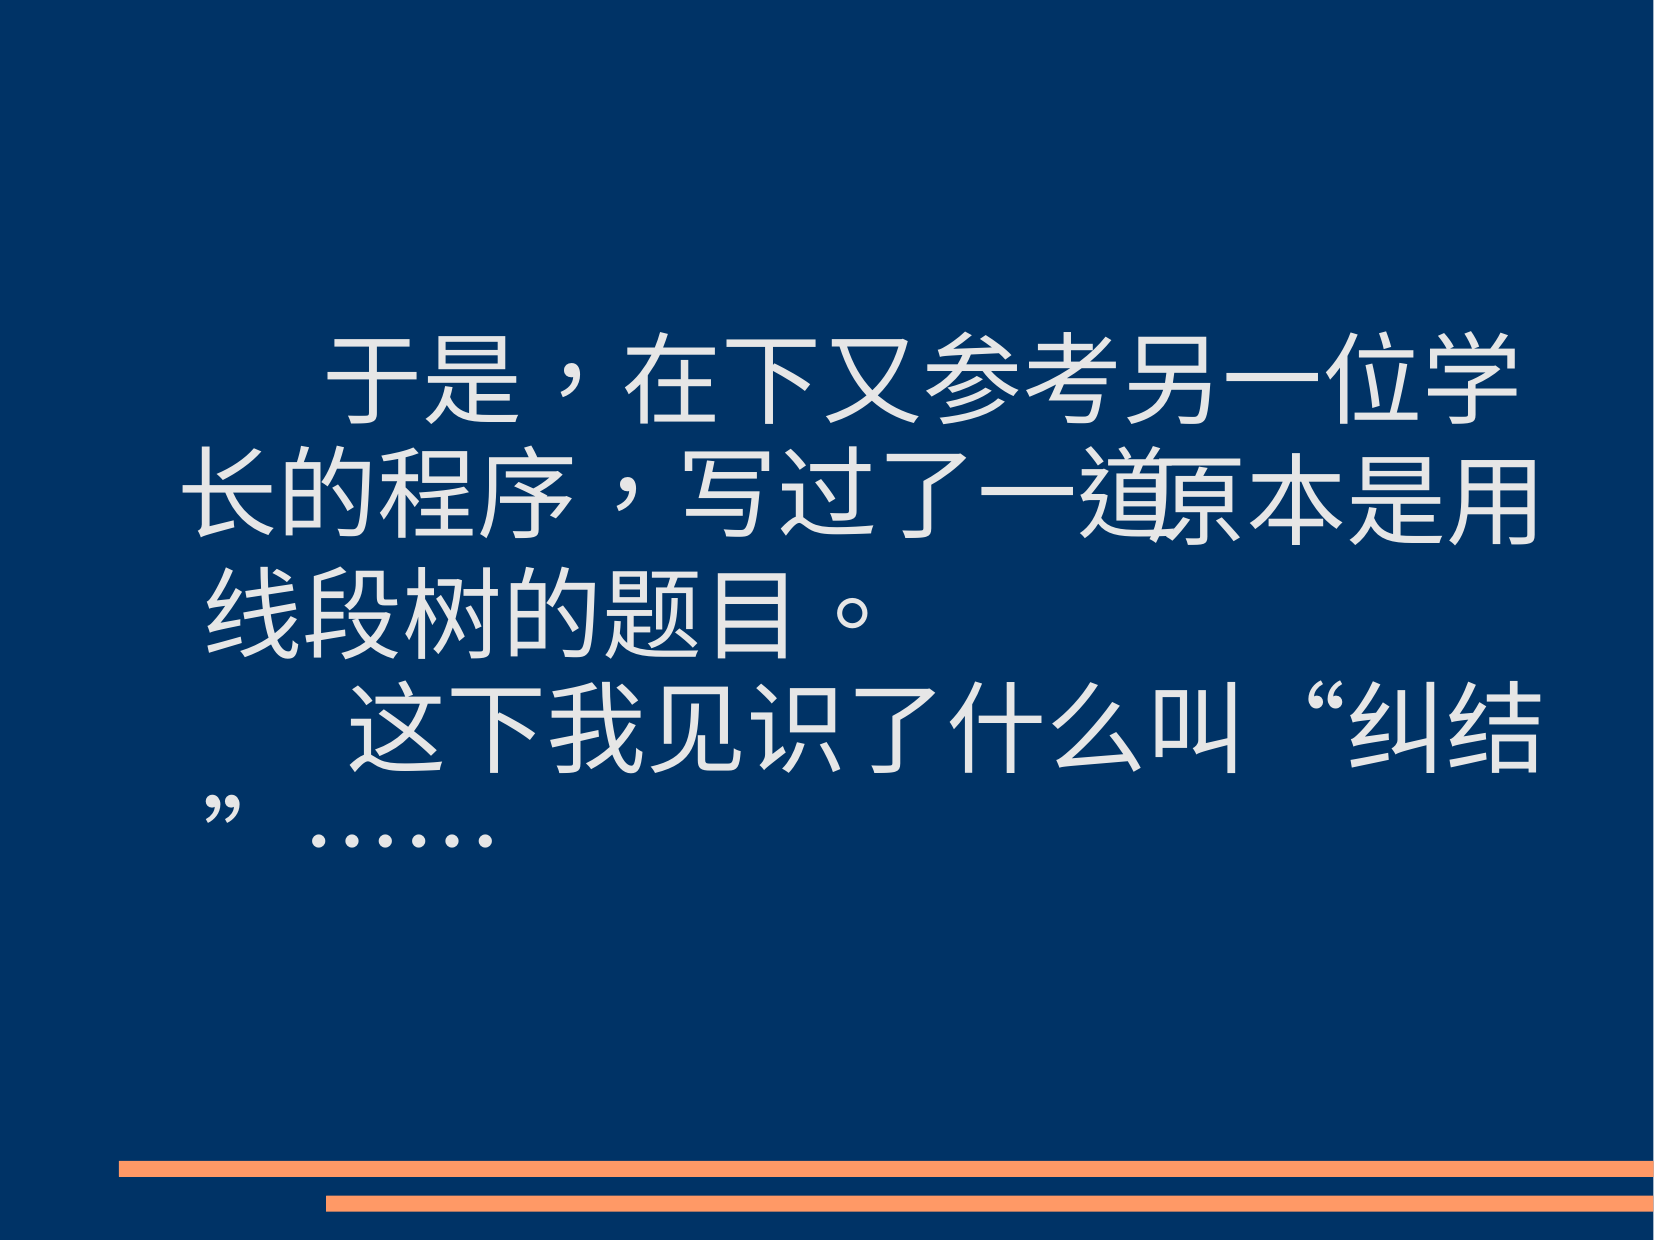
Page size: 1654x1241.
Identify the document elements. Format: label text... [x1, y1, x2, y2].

list 于是，在下又参考另一位学长的程序，写过了一道 [121, 322, 1560, 591]
text_box 原本是用线段树的题目。 这下我见识了什么叫“纠结”…… [146, 442, 1585, 1241]
